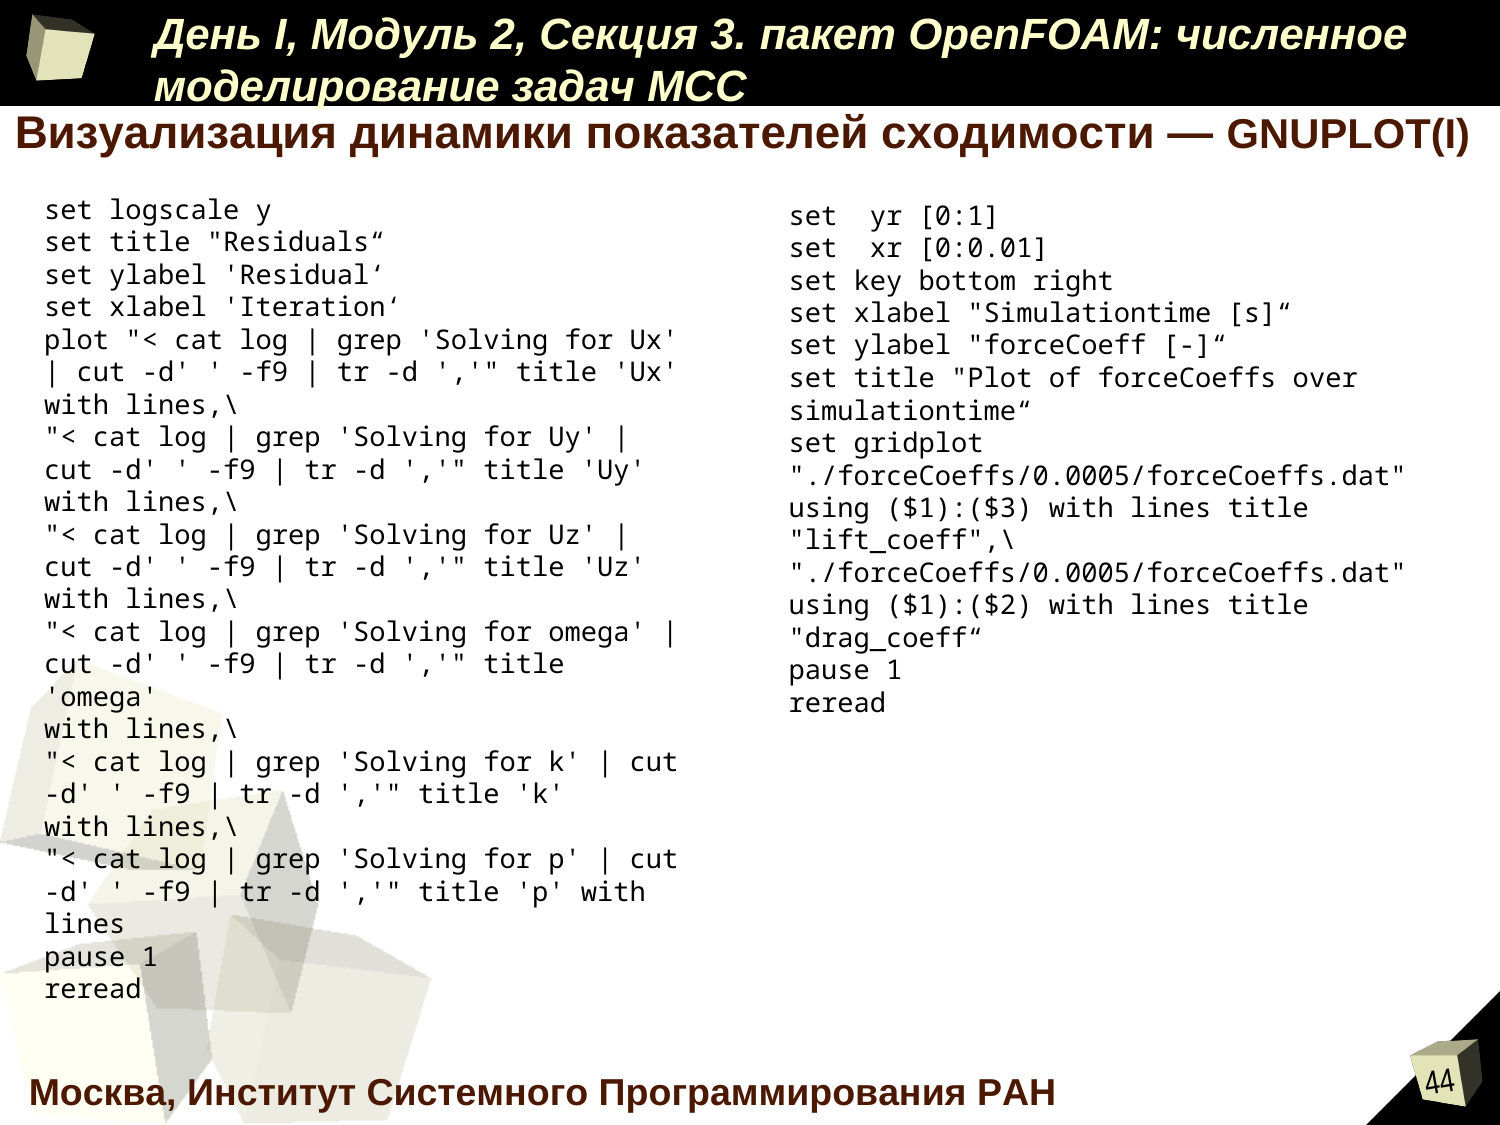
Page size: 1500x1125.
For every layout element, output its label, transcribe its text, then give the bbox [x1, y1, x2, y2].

text_box Визуализация динамики показателей сходимости — GNUPLOT(I) [0, 94, 1500, 175]
text_box set yr [0:1] set xr [0:0.01] set key bottom right set xlabel "Simulationtime [s]“ set ylabel "forceCoeff [-]“ set title "Plot of forceCoeffs over simulationtime“ set gridplot "./forceCoeffs/0.0005/forceCoeffs.dat" using ($1):($3) with lines title "lift_coeff",\ "./forceCoeffs/0.0005/forceCoeffs.dat" using ($1):($2) with lines title "drag_coeff“ pause 1 reread [773, 190, 1459, 726]
picture [423, 1088, 433, 1102]
text_box set logscale y set title "Residuals“ set ylabel 'Residual‘ set xlabel 'Iteration‘ plot "< cat log | grep 'Solving for Ux' | cut -d' ' -f9 | tr -d ','" title 'Ux' with lines,\ "< cat log | grep 'Solving for Uy' | cut -d' ' -f9 | tr -d ','" title 'Uy' with lines,\ "< cat log | grep 'Solving for Uz' | cut -d' ' -f9 | tr -d ','" title 'Uz' with lines,\ "< cat log | grep 'Solving for omega' | cut -d' ' -f9 | tr -d ','" title 'omega' with lines,\ "< cat log | grep 'Solving for k' | cut -d' ' -f9 | tr -d ','" title 'k' with lines,\ "< cat log | grep 'Solving for p' | cut -d' ' -f9 | tr -d ','" title 'p' with lines pause 1 reread [29, 184, 703, 1012]
picture [0, 659, 433, 1125]
